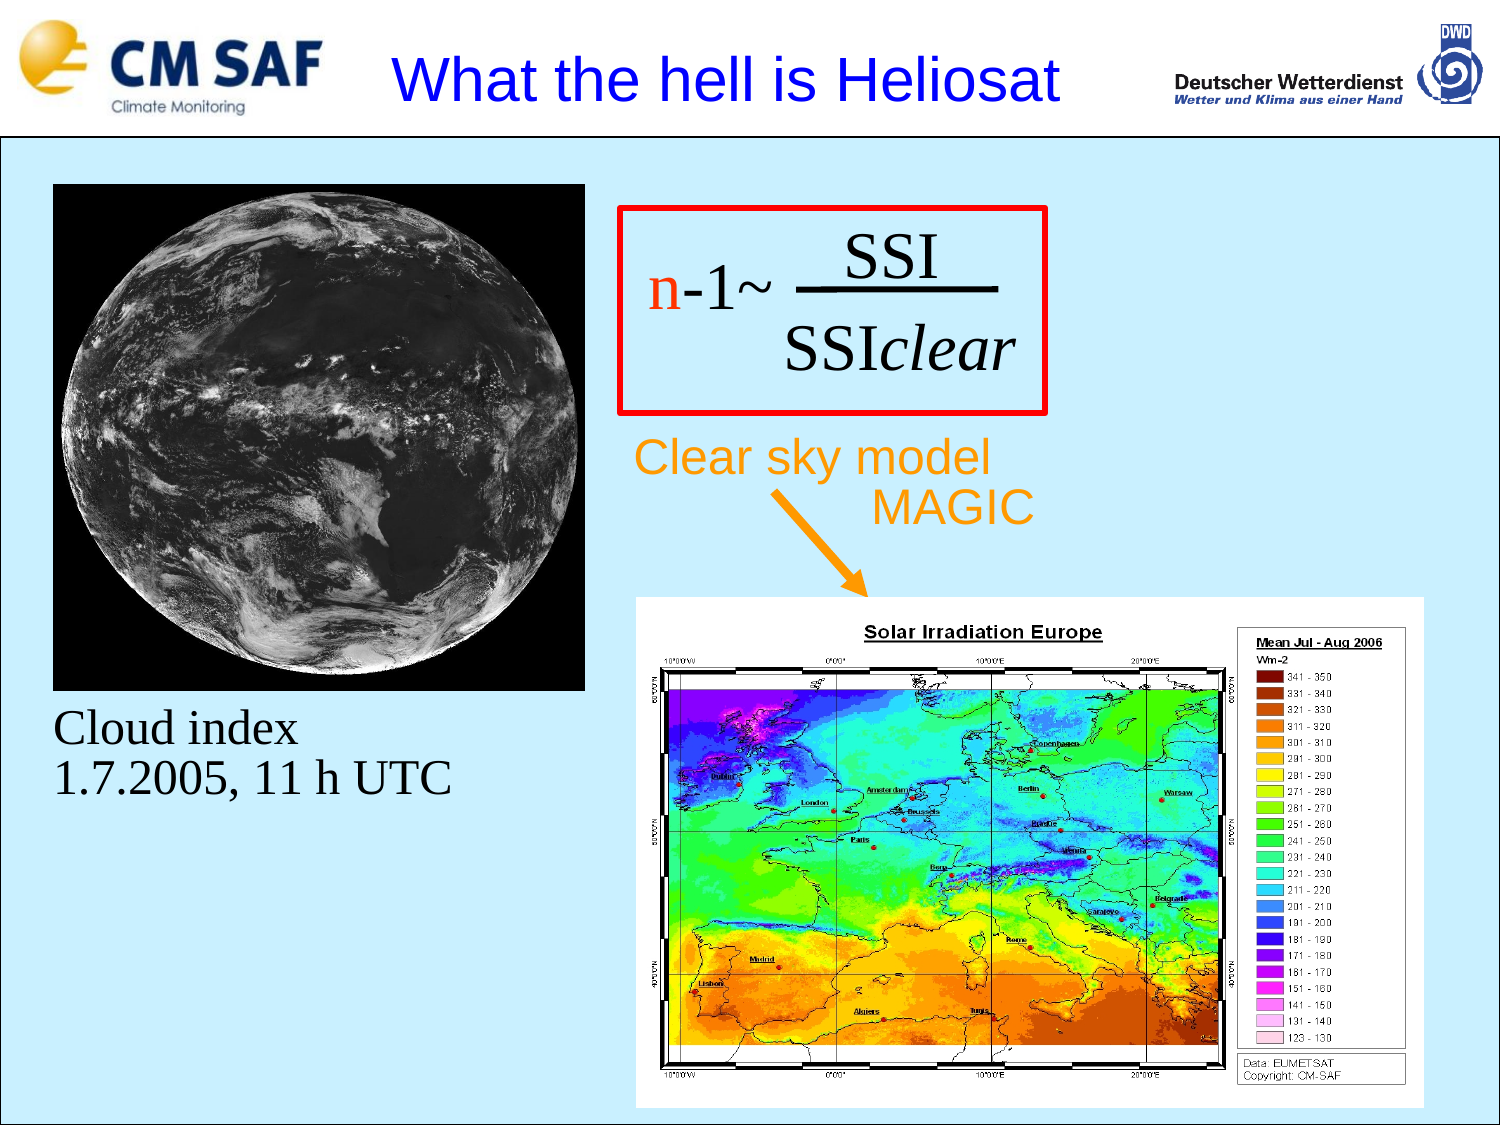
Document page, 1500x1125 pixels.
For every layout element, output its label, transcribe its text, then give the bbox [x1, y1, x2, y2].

picture [17, 19, 325, 117]
picture [1175, 24, 1483, 104]
text_box What the hell is Heliosat [270, 49, 1200, 128]
text_box n-1~ [648, 241, 774, 323]
text_box SSIclear [783, 302, 1017, 383]
text_box SSI [843, 209, 941, 291]
text_box Clear sky model MAGIC [618, 426, 1051, 543]
picture [53, 184, 585, 691]
picture [636, 597, 1424, 1109]
text_box Cloud index 1.7.2005, 11 h UTC [53, 704, 455, 747]
